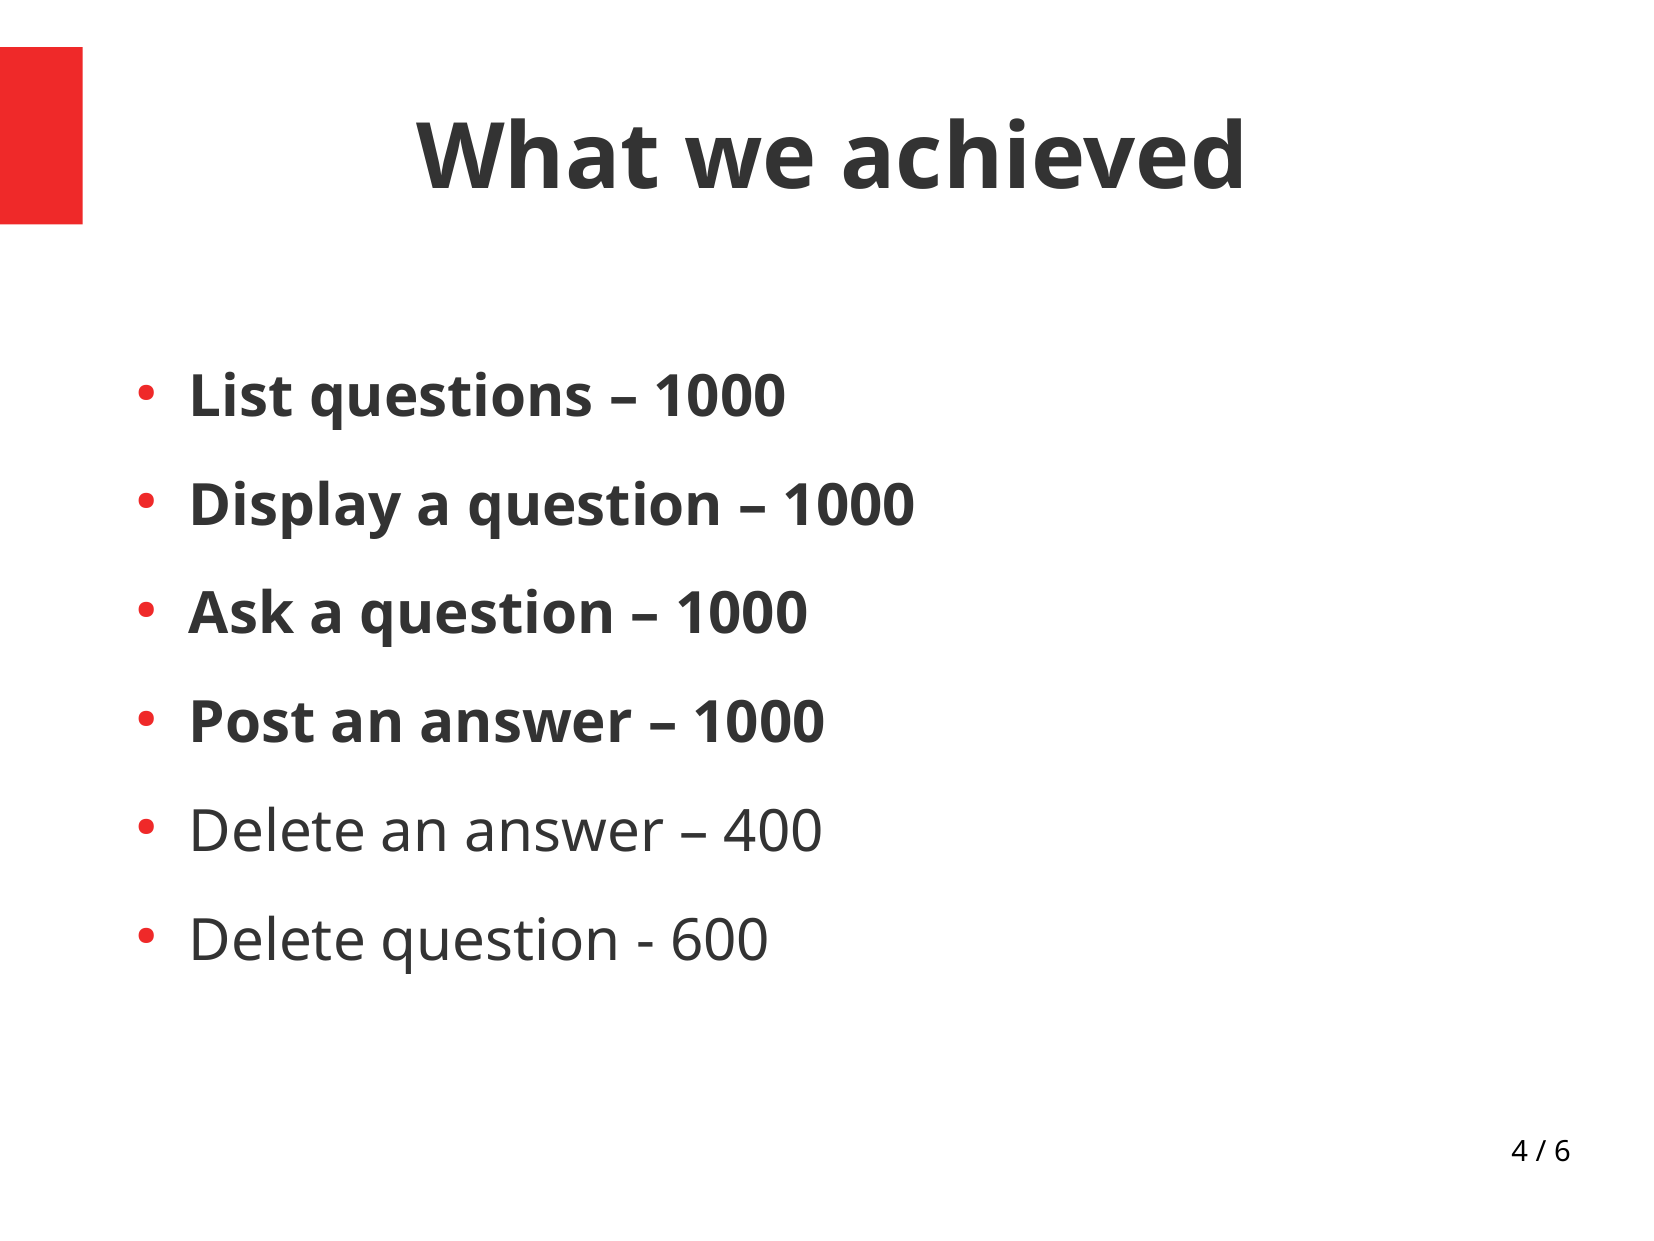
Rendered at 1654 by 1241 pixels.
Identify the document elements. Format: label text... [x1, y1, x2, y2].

list List questions – 1000 Display a question – 1000 Ask a question – 1000 Post an answer – 1000 Delete an answer – 400 Delete question - 600 [118, 354, 1536, 1074]
title What we achieved [118, 49, 1571, 257]
